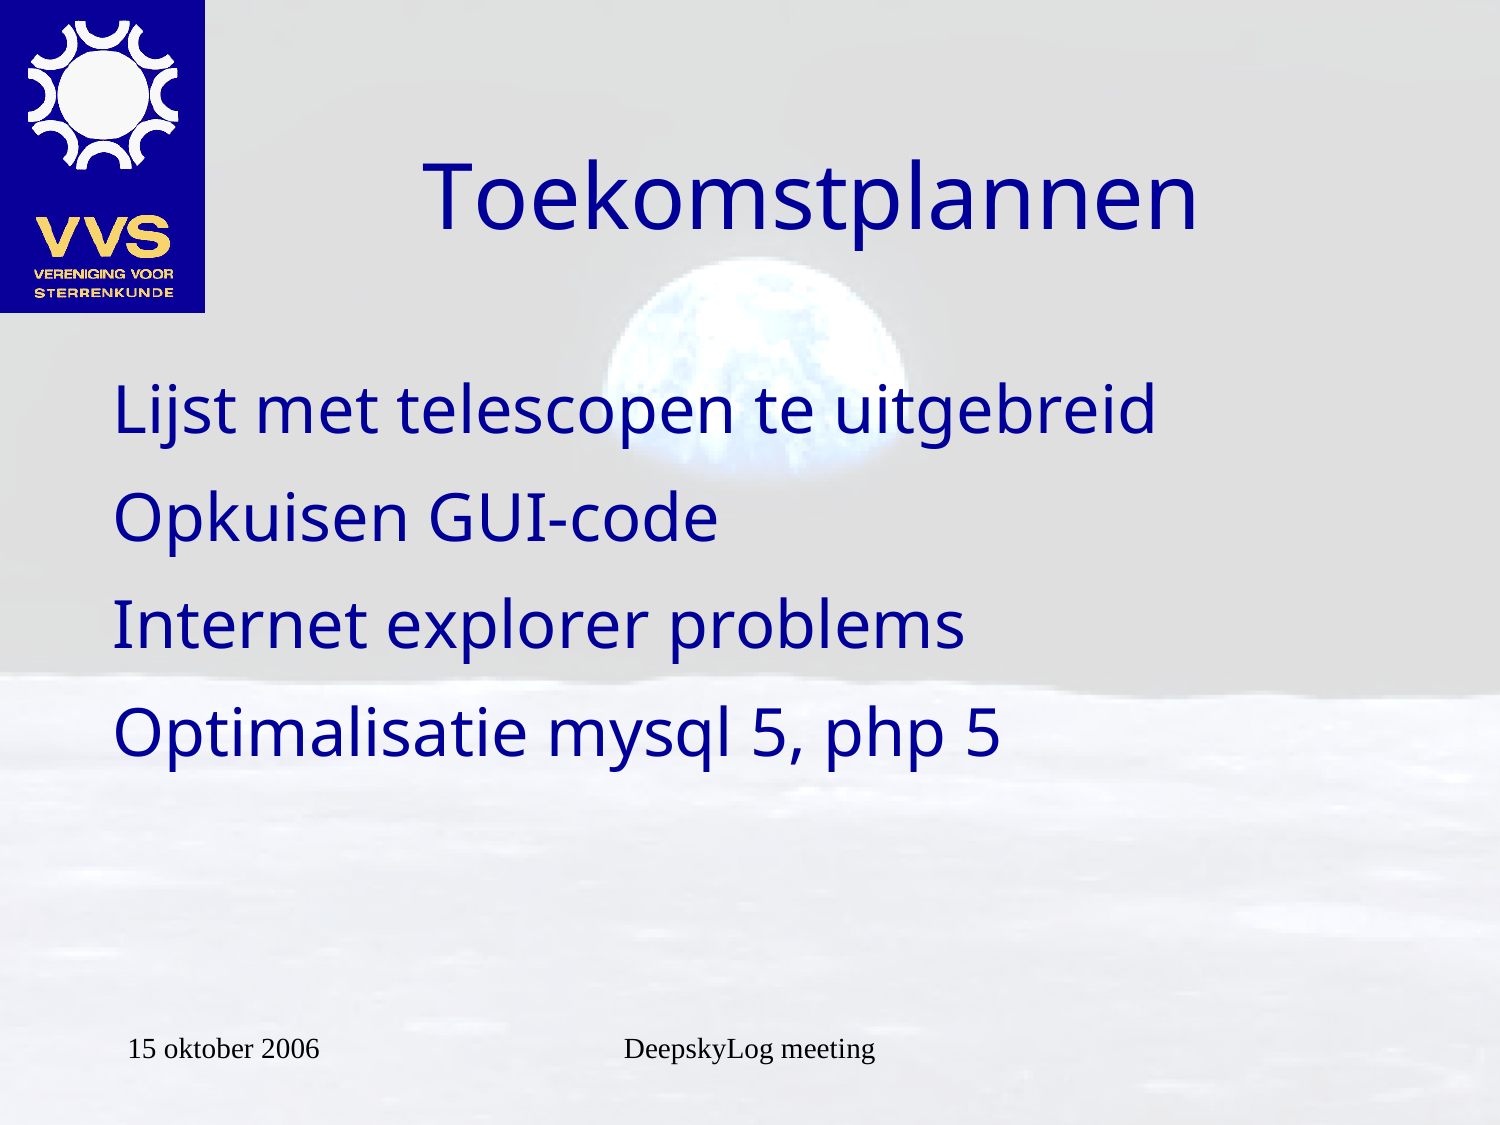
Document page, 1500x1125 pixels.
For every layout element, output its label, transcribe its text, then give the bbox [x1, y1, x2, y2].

picture [0, 0, 205, 313]
list Lijst met telescopen te uitgebreid Opkuisen GUI-code Internet explorer problems Optimalisatie mysql 5, php 5 [112, 362, 1388, 1001]
title Toekomstplannen [237, 76, 1388, 312]
